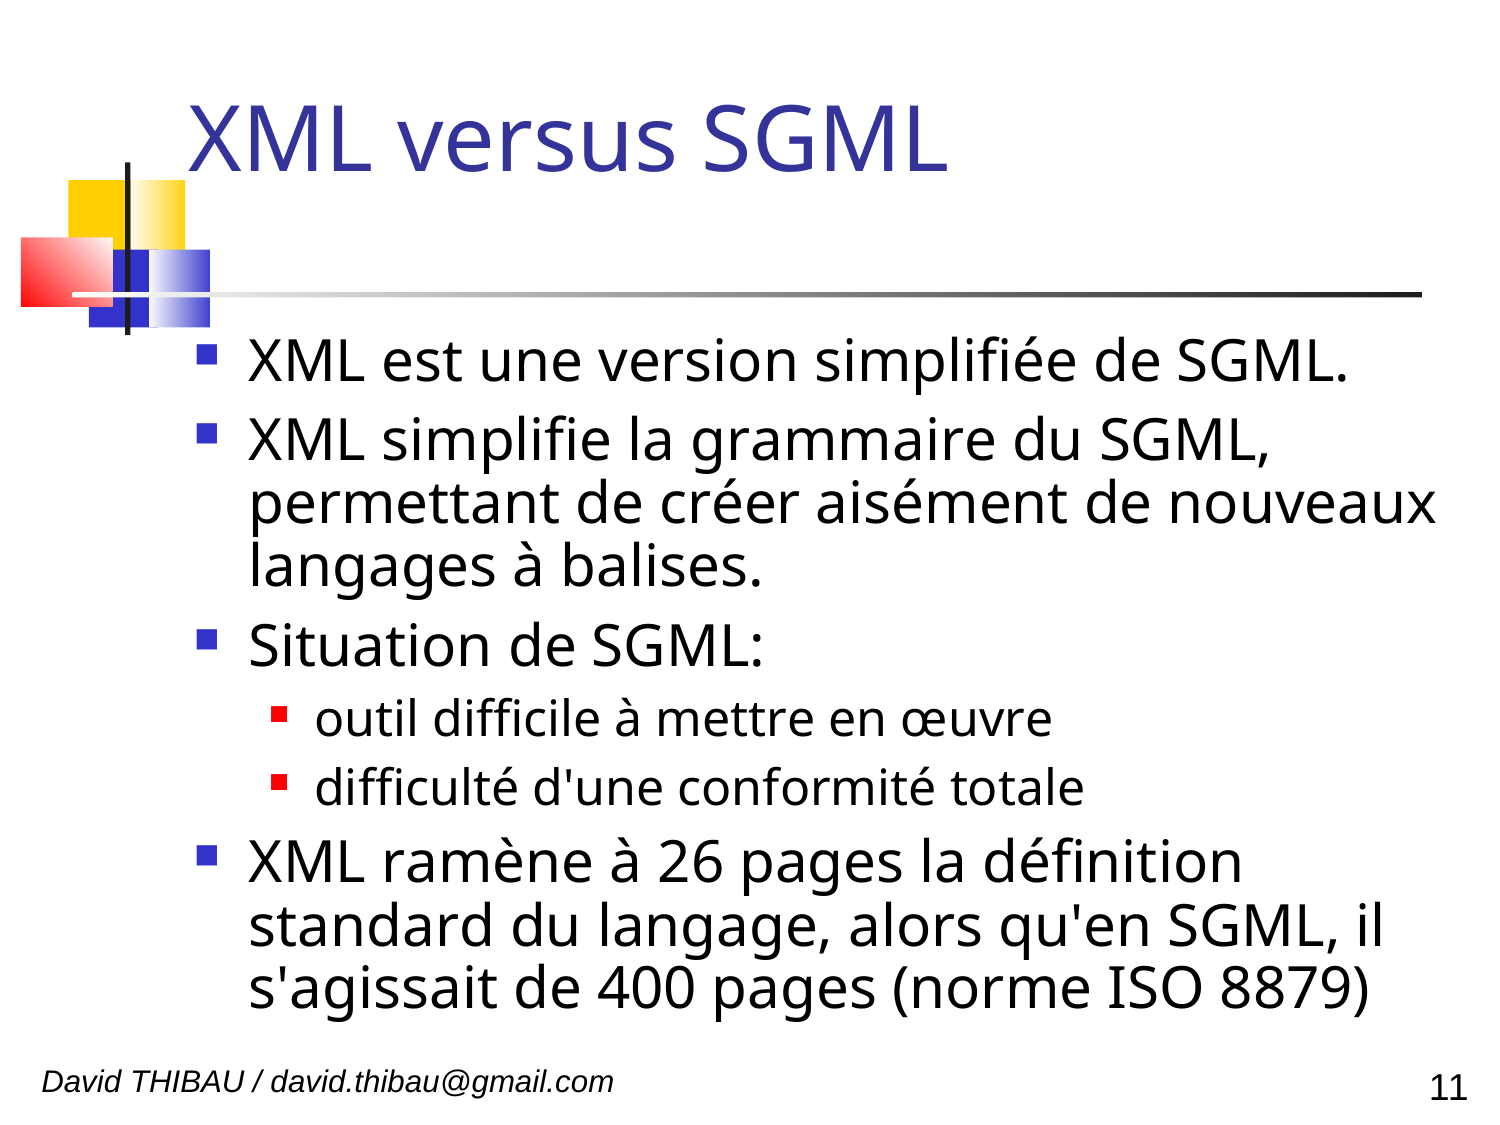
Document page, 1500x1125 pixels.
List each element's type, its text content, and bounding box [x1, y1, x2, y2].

title XML versus SGML [188, 13, 1467, 275]
list XML est une version simplifiée de SGML. XML simplifie la grammaire du SGML, permettant de créer aisément de nouveaux langages à balises. Situation de SGML: outil difficile à mettre en œuvre difficulté d'une conformité totale XML ramène à 26 pages la définition standard du langage, alors qu'en SGML, il s'agissait de 400 pages (norme ISO 8879) [193, 330, 1469, 1125]
